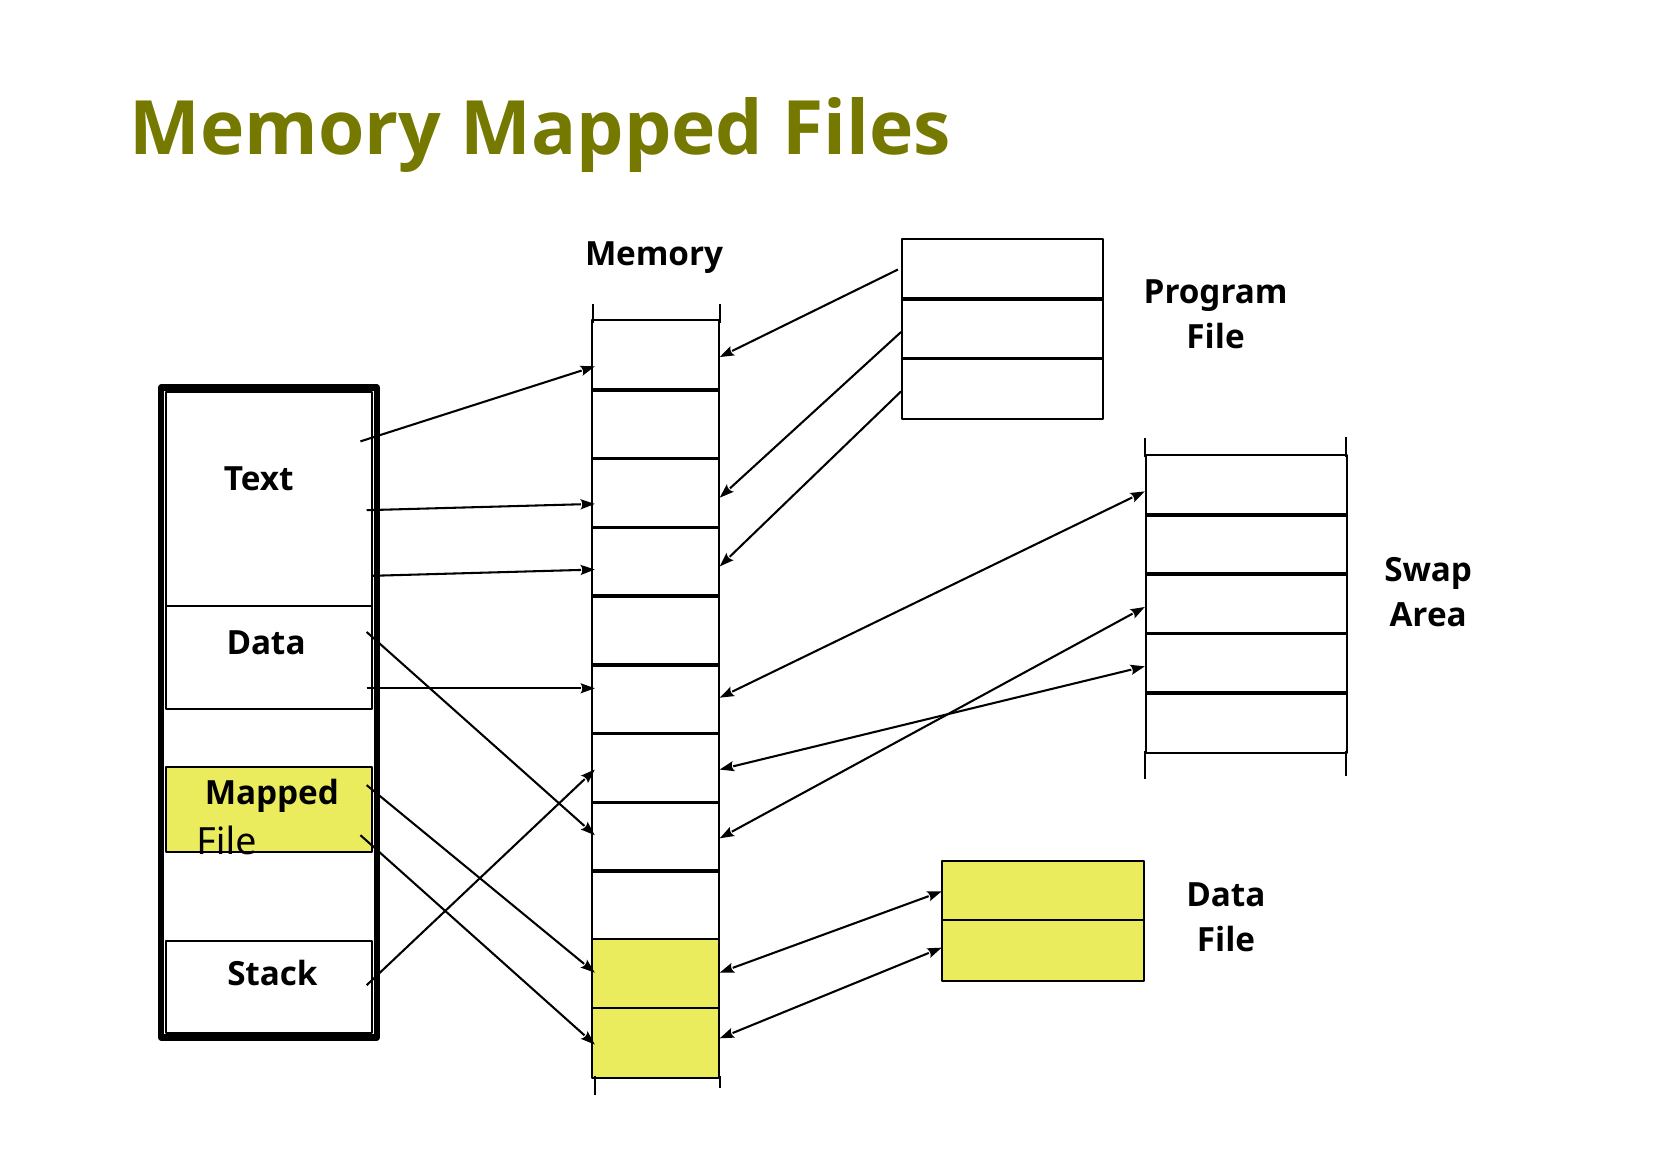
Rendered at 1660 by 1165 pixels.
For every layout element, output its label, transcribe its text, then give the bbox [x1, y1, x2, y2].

text_box Stack [197, 950, 347, 1017]
text_box Program File [1130, 267, 1301, 365]
text_box Text [199, 454, 318, 522]
text_box Data File [1177, 870, 1275, 968]
text_box Memory [574, 230, 734, 282]
text_box Data [204, 619, 329, 686]
text_box Mapped File [196, 769, 348, 866]
text_box [0, 0, 1660, 1164]
text_box Swap Area [1371, 545, 1485, 643]
text_box Memory Mapped Files [129, 74, 1112, 171]
